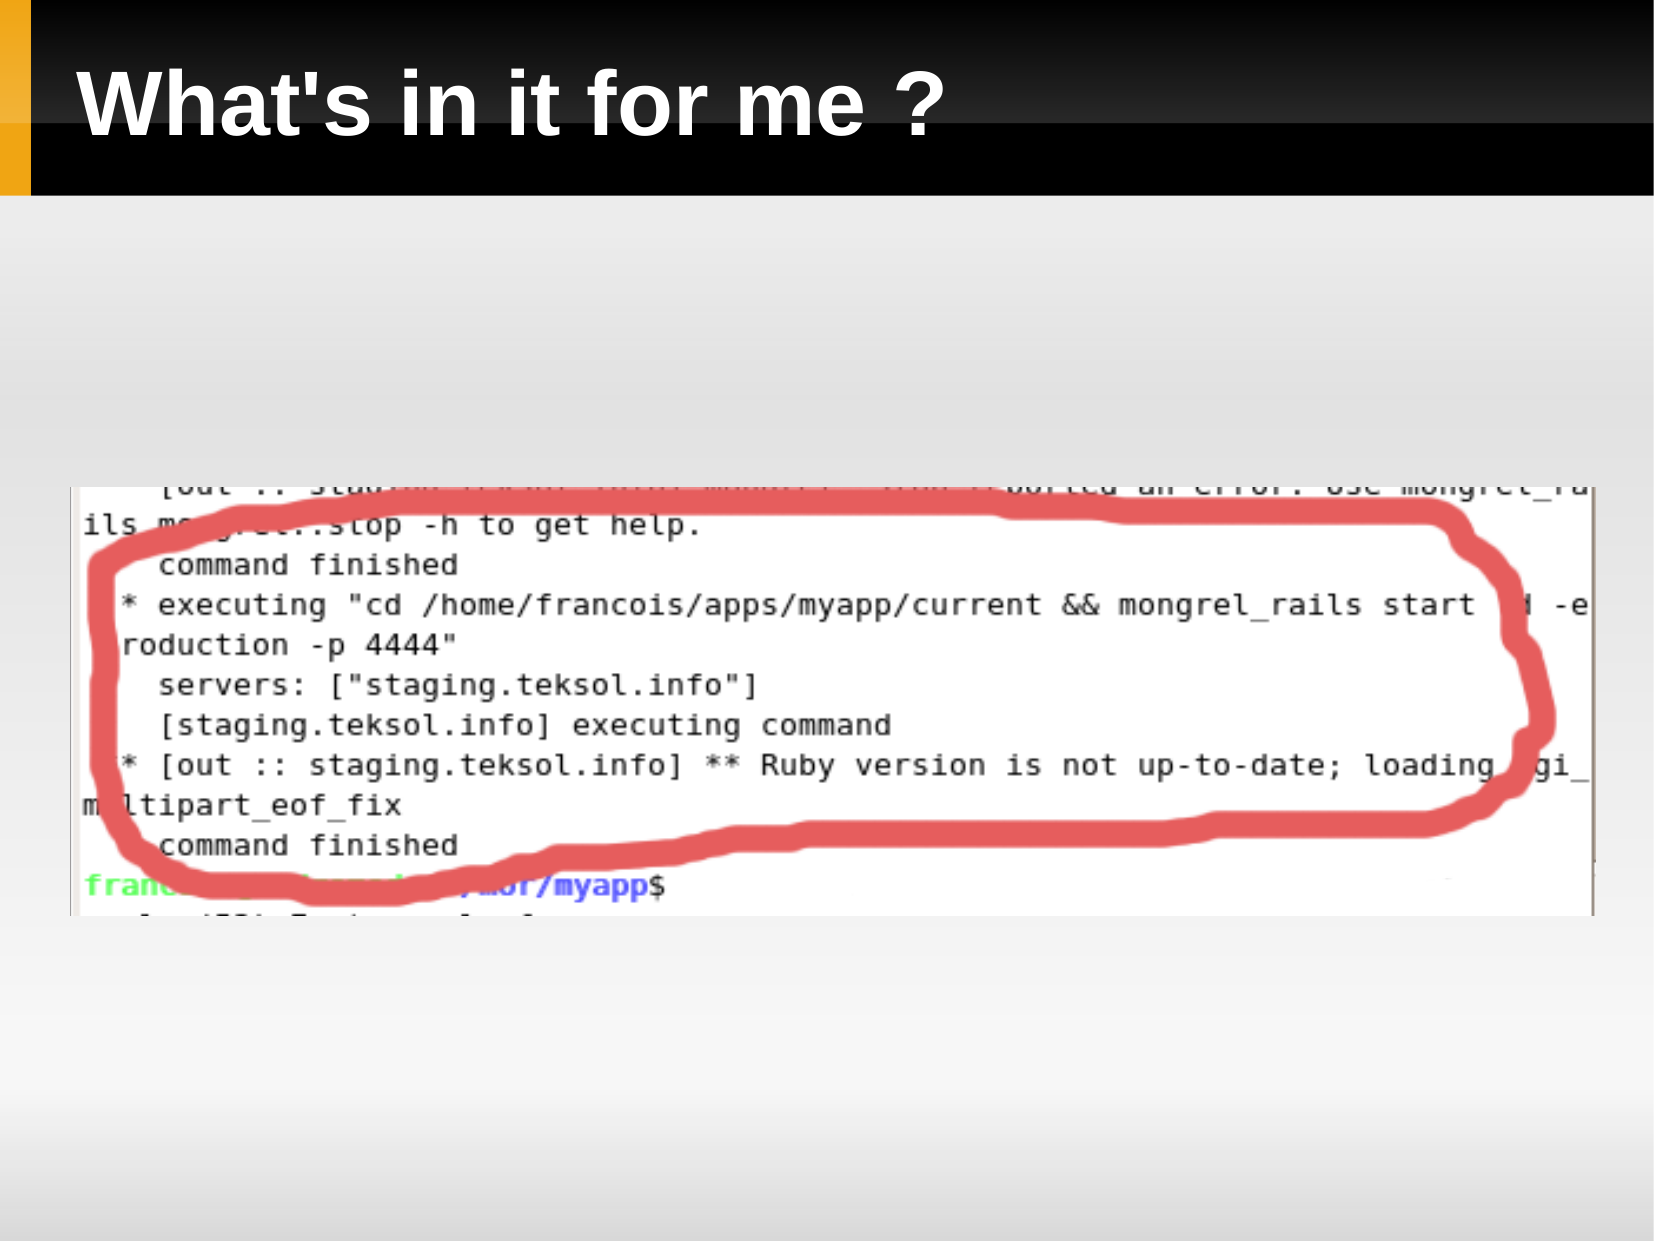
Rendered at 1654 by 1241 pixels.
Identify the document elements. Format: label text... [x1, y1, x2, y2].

picture [0, 0, 1654, 1241]
title What's in it for me ? [76, 0, 1565, 208]
